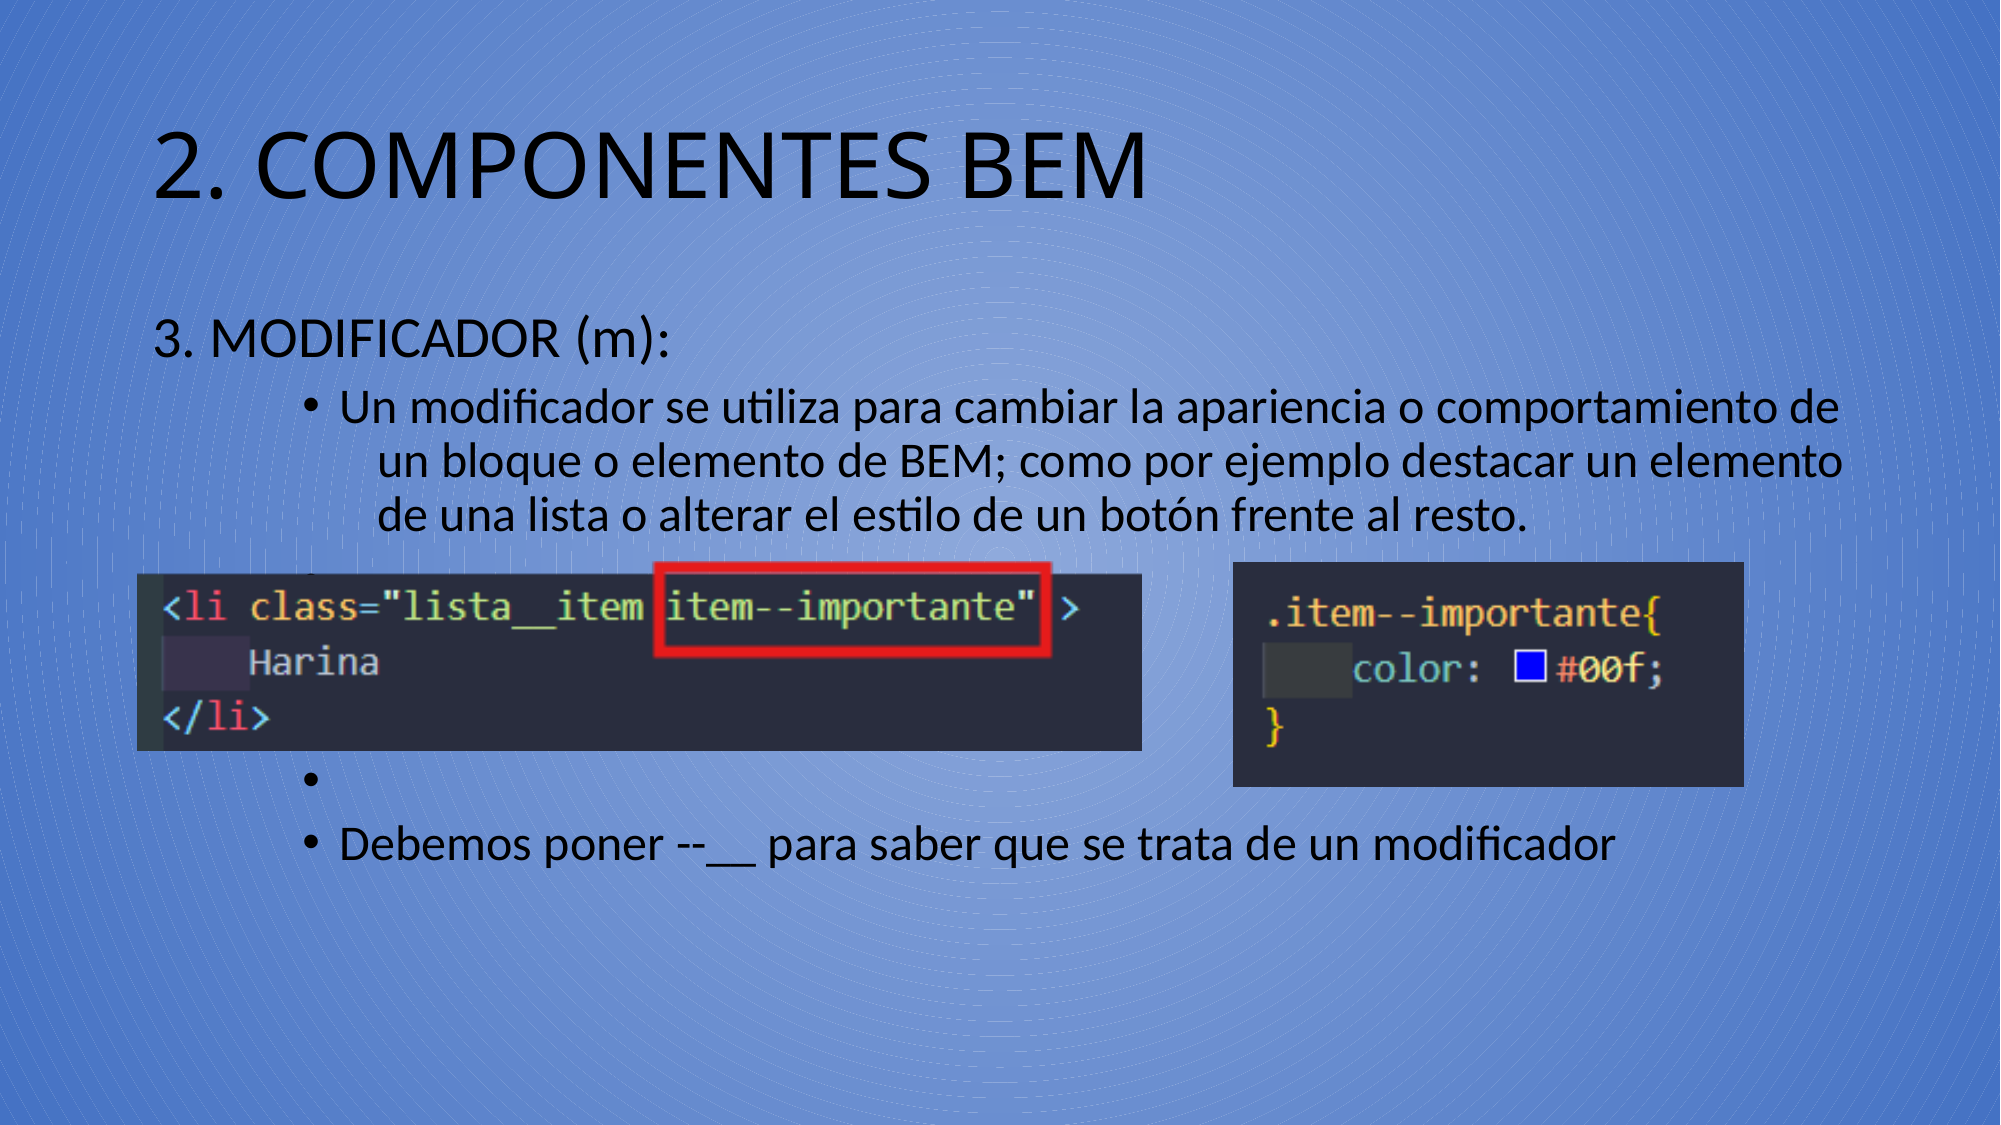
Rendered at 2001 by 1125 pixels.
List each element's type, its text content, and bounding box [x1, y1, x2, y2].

picture [137, 562, 1142, 751]
list 3. MODIFICADOR (m): Un modificador se utiliza para cambiar la apariencia o comportamiento de un bloque o elemento de BEM; como por ejemplo destacar un elemento de una lista o alterar el estilo de un botón frente al resto. Debemos poner --__ para saber que se trata de un modificador [137, 299, 1863, 1014]
picture [1233, 562, 1744, 787]
title 2. COMPONENTES BEM [137, 59, 1863, 278]
